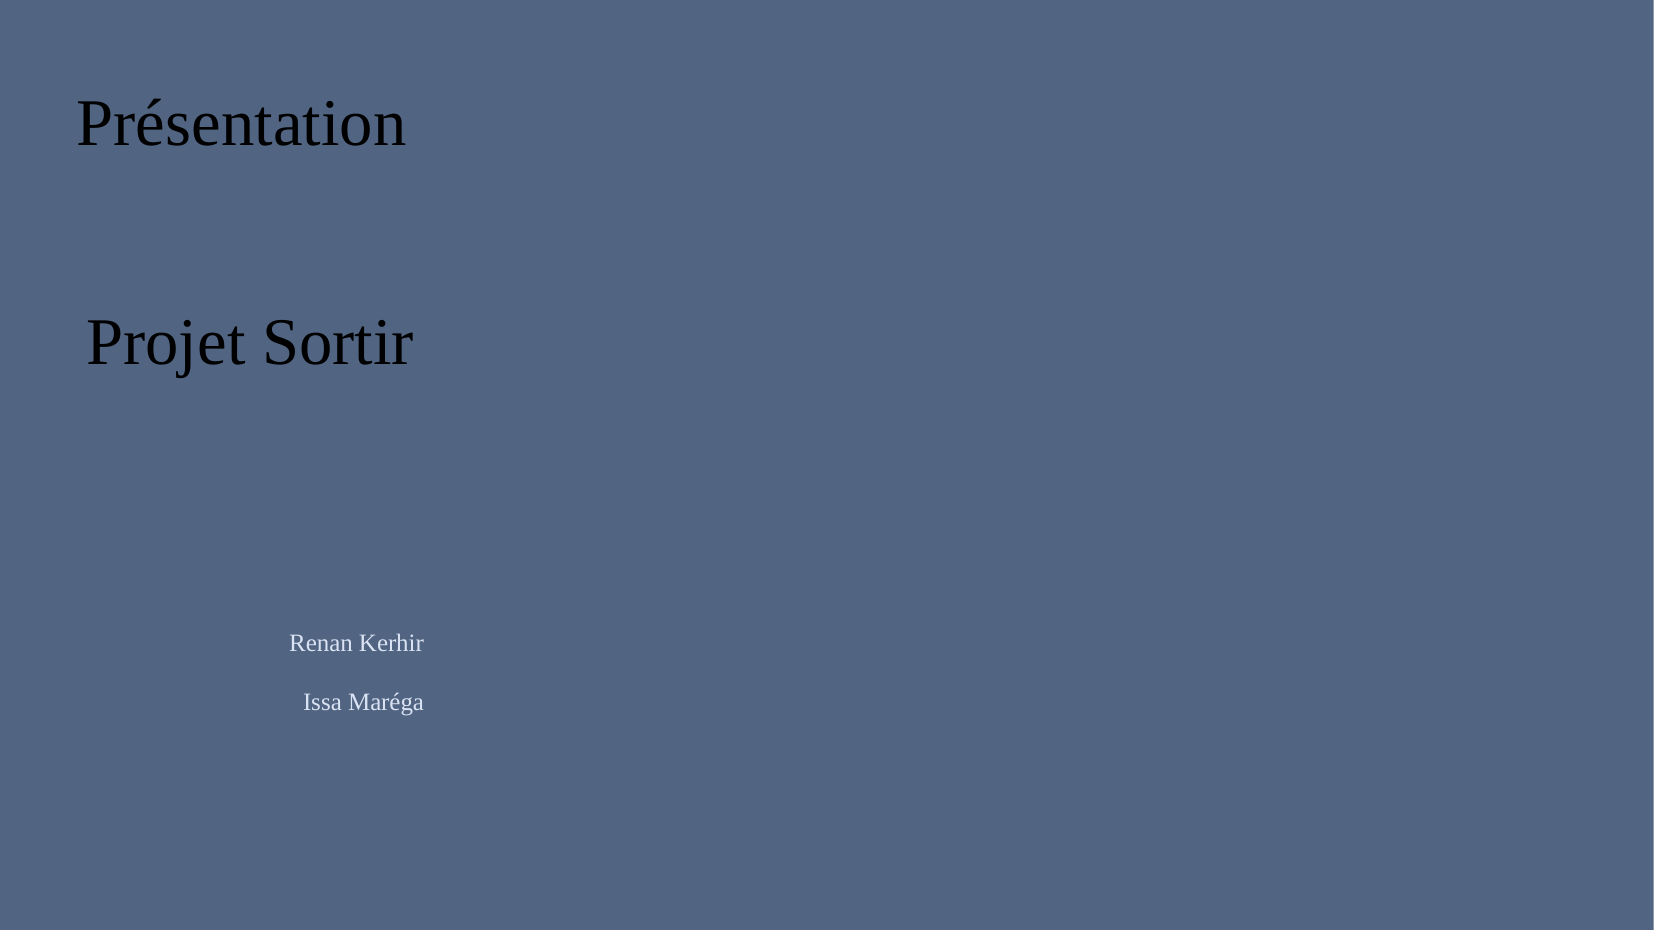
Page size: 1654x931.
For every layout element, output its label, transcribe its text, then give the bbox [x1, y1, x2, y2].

subtitle Présentation Projet Sortir Renan Kerhir Issa Maréga [76, 37, 1565, 757]
